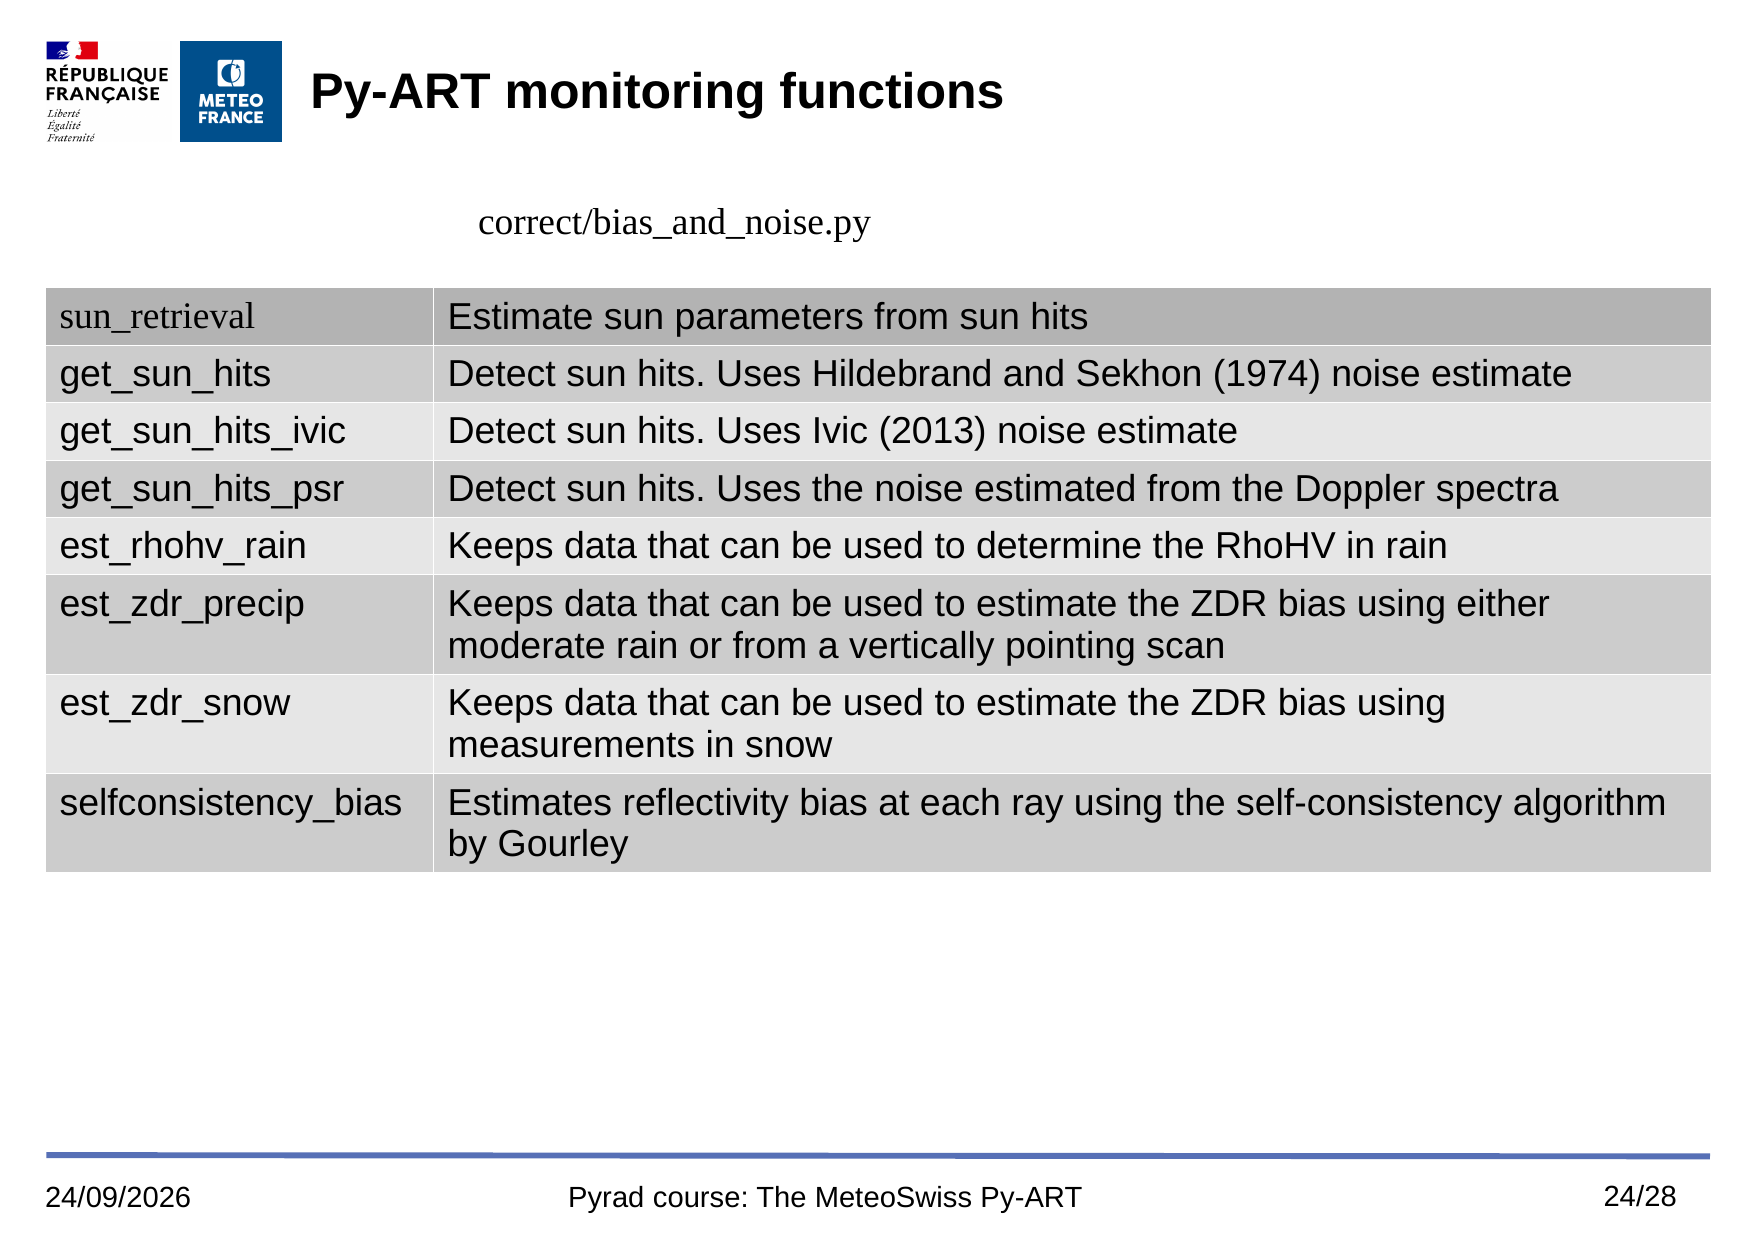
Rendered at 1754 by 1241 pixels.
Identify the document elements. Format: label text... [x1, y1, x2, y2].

table_cell get_sun_hits_ivic [46, 403, 433, 460]
table_cell Detect sun hits. Uses Hildebrand and Sekhon (1974) noise estimate [434, 346, 1711, 402]
table_cell Detect sun hits. Uses Ivic (2013) noise estimate [434, 403, 1711, 460]
table_cell est_zdr_precip [46, 575, 433, 674]
picture [46, 41, 172, 142]
table_cell est_rhohv_rain [46, 518, 433, 574]
table_cell est_zdr_snow [46, 675, 433, 773]
table_header sun_retrieval [46, 288, 433, 345]
title Py-ART monitoring functions [310, 40, 1697, 142]
picture [180, 41, 282, 142]
table_cell get_sun_hits_psr [46, 461, 433, 517]
table_cell get_sun_hits [46, 346, 433, 402]
table_cell Detect sun hits. Uses the noise estimated from the Doppler spectra [434, 461, 1711, 517]
table_cell Keeps data that can be used to estimate the ZDR bias using measurements in snow [434, 675, 1711, 773]
table_cell Keeps data that can be used to estimate the ZDR bias using either moderate rain or from a vertically pointing scan [434, 575, 1711, 674]
table_header Estimate sun parameters from sun hits [434, 288, 1711, 345]
table_cell Estimates reflectivity bias at each ray using the self-consistency algorithm by Gourley [434, 774, 1711, 872]
table_cell Keeps data that can be used to determine the RhoHV in rain [434, 518, 1711, 574]
table_cell selfconsistency_bias [46, 774, 433, 872]
text_box correct/bias_and_noise.py [463, 193, 887, 251]
